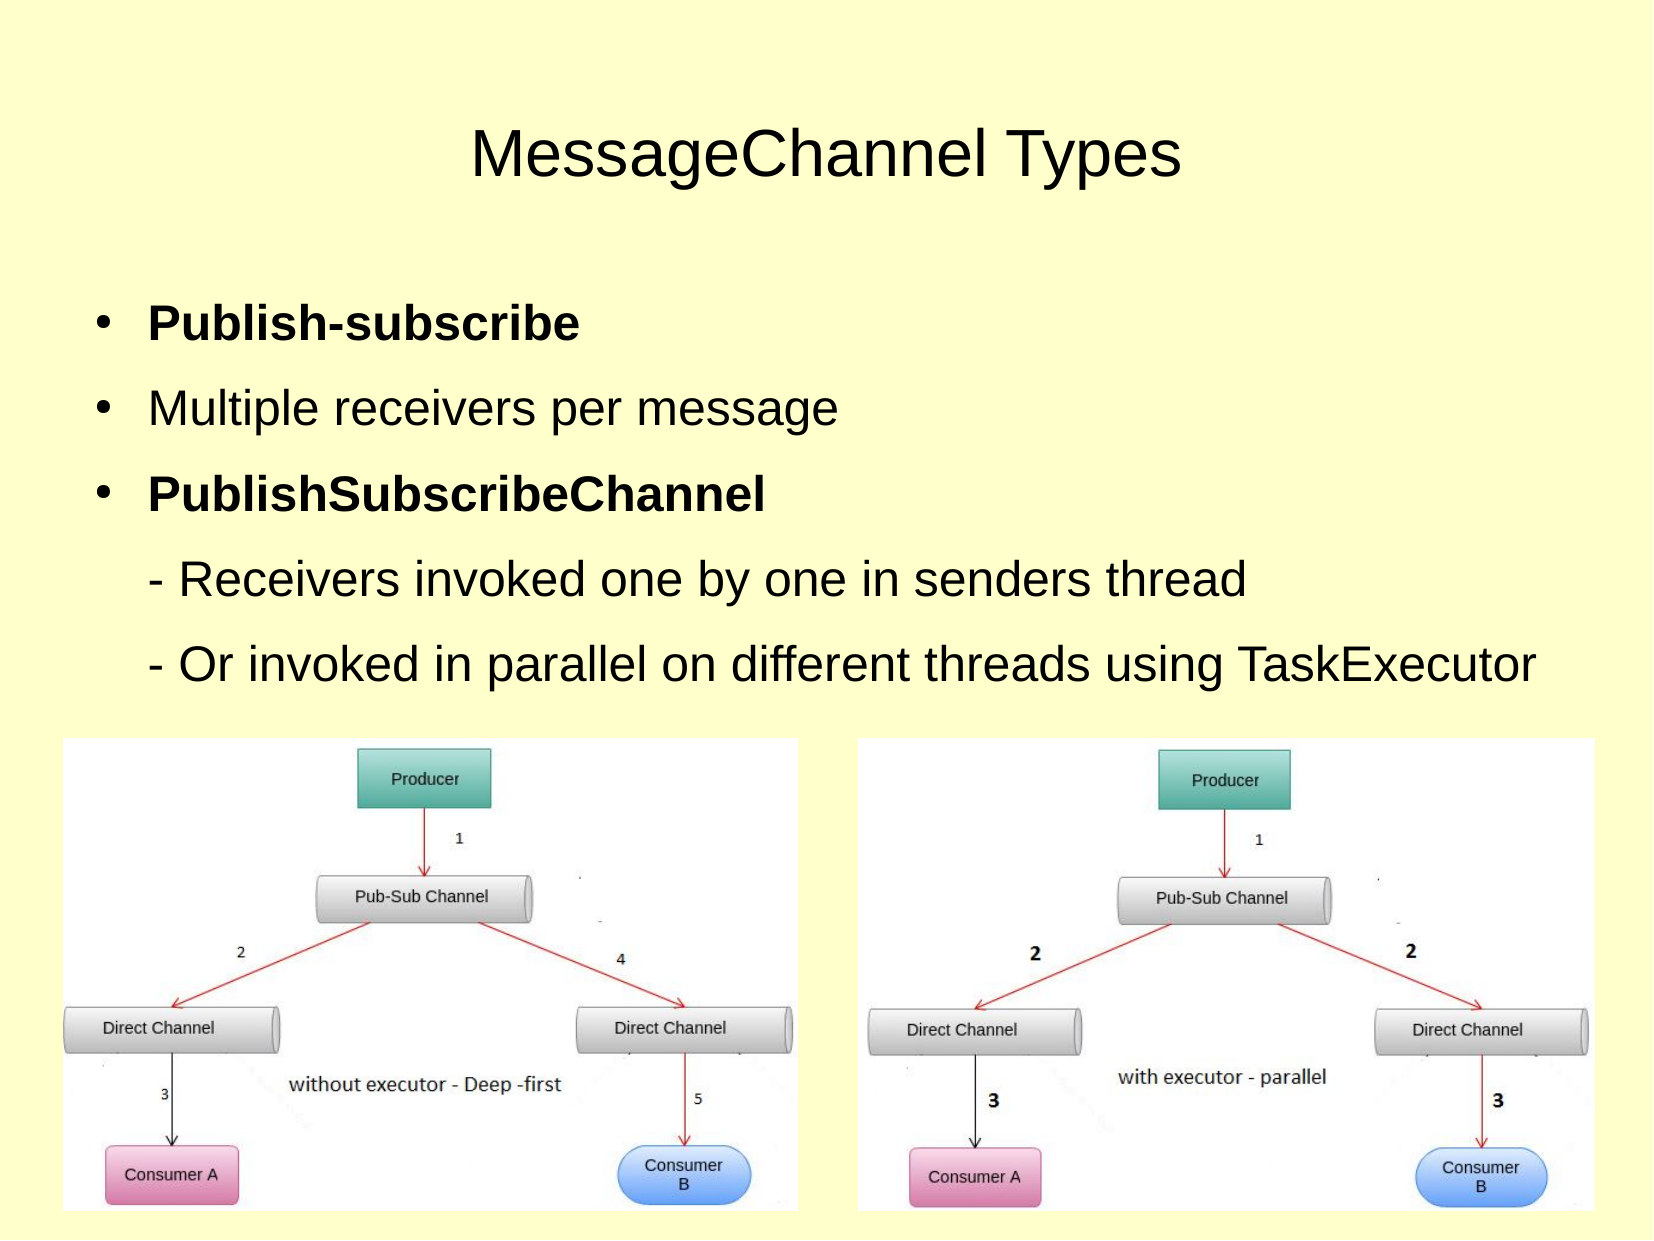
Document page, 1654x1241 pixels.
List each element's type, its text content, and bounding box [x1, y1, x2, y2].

title MessageChannel Types [82, 49, 1571, 257]
picture [63, 738, 798, 1211]
list Publish-subscribe Multiple receivers per message PublishSubscribeChannel - Receivers invoked one by one in senders thread - Or invoked in parallel on different threads using TaskExecutor [76, 295, 1565, 1114]
picture [858, 738, 1595, 1211]
